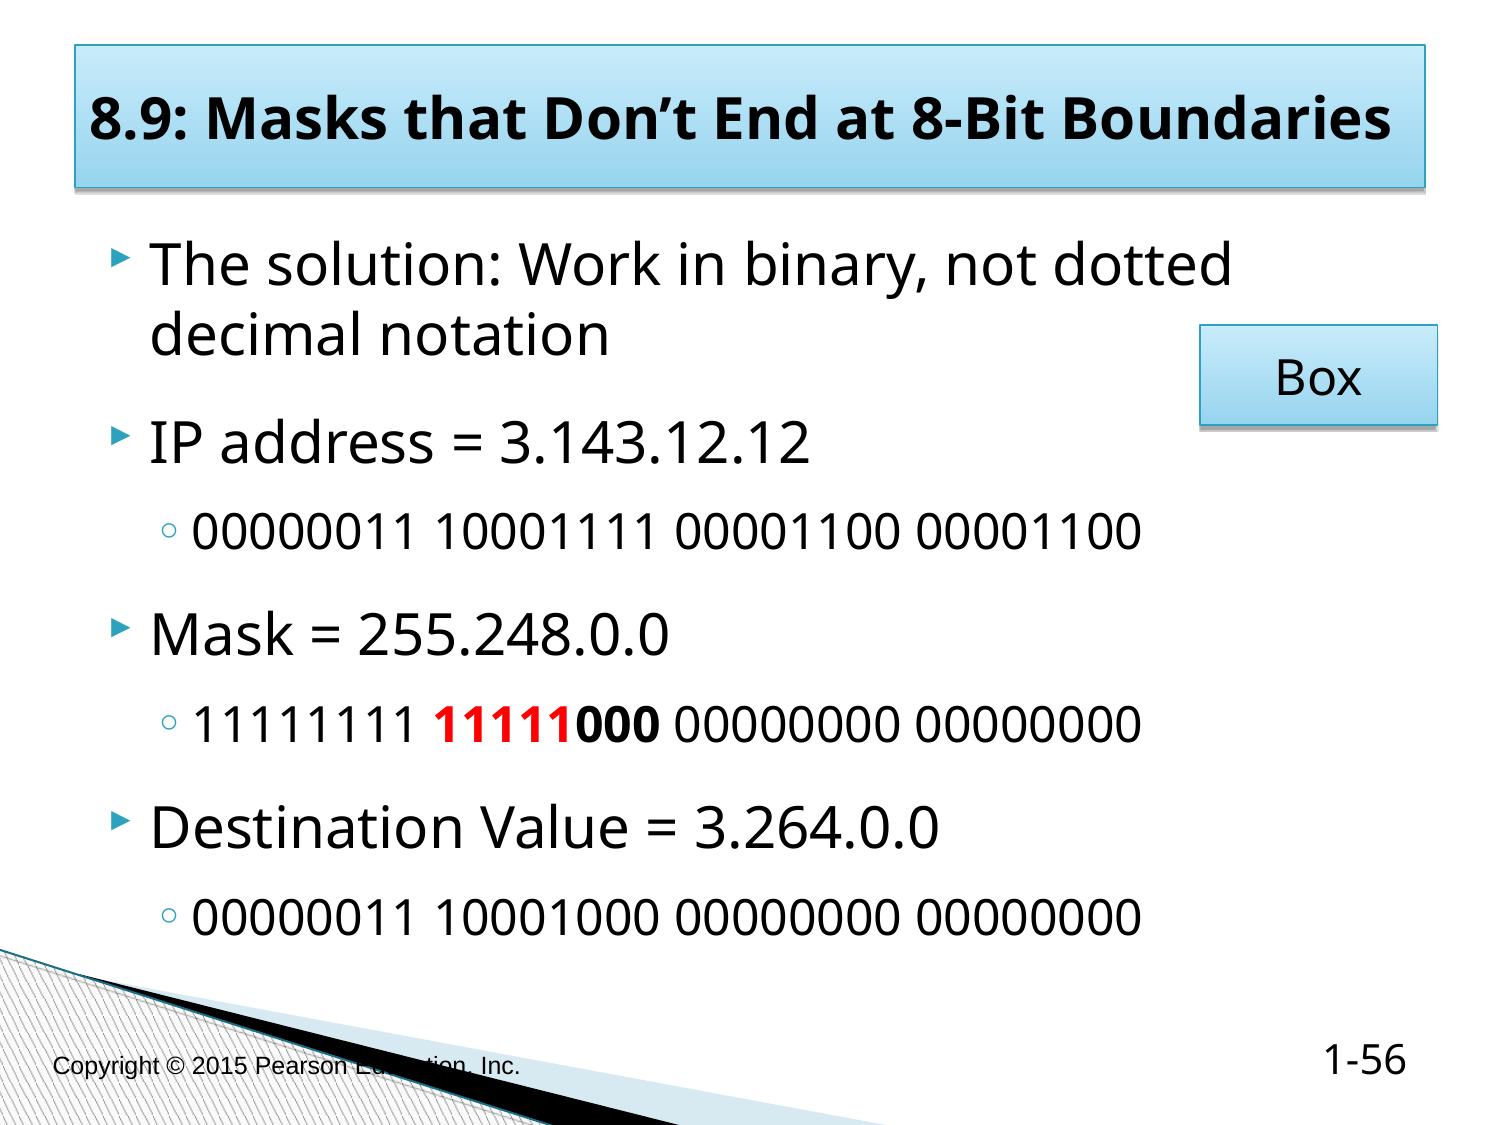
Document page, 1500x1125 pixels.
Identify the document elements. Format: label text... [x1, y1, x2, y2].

text_box Box [1199, 324, 1438, 425]
footer Copyright © 2015 Pearson Education, Inc. [37, 1040, 550, 1088]
list The solution: Work in binary, not dotted decimal notation IP address = 3.143.12.12 00000011 10001111 00001100 00001100 Mask = 255.248.0.0 11111111 11111000 00000000 00000000 Destination Value = 3.264.0.0 00000011 10001000 00000000 00000000 [75, 220, 1425, 963]
title 8.9: Masks that Don’t End at 8-Bit Boundaries [75, 45, 1425, 188]
slide_number 1-<number> [1287, 1037, 1423, 1098]
picture [0, 952, 543, 1125]
